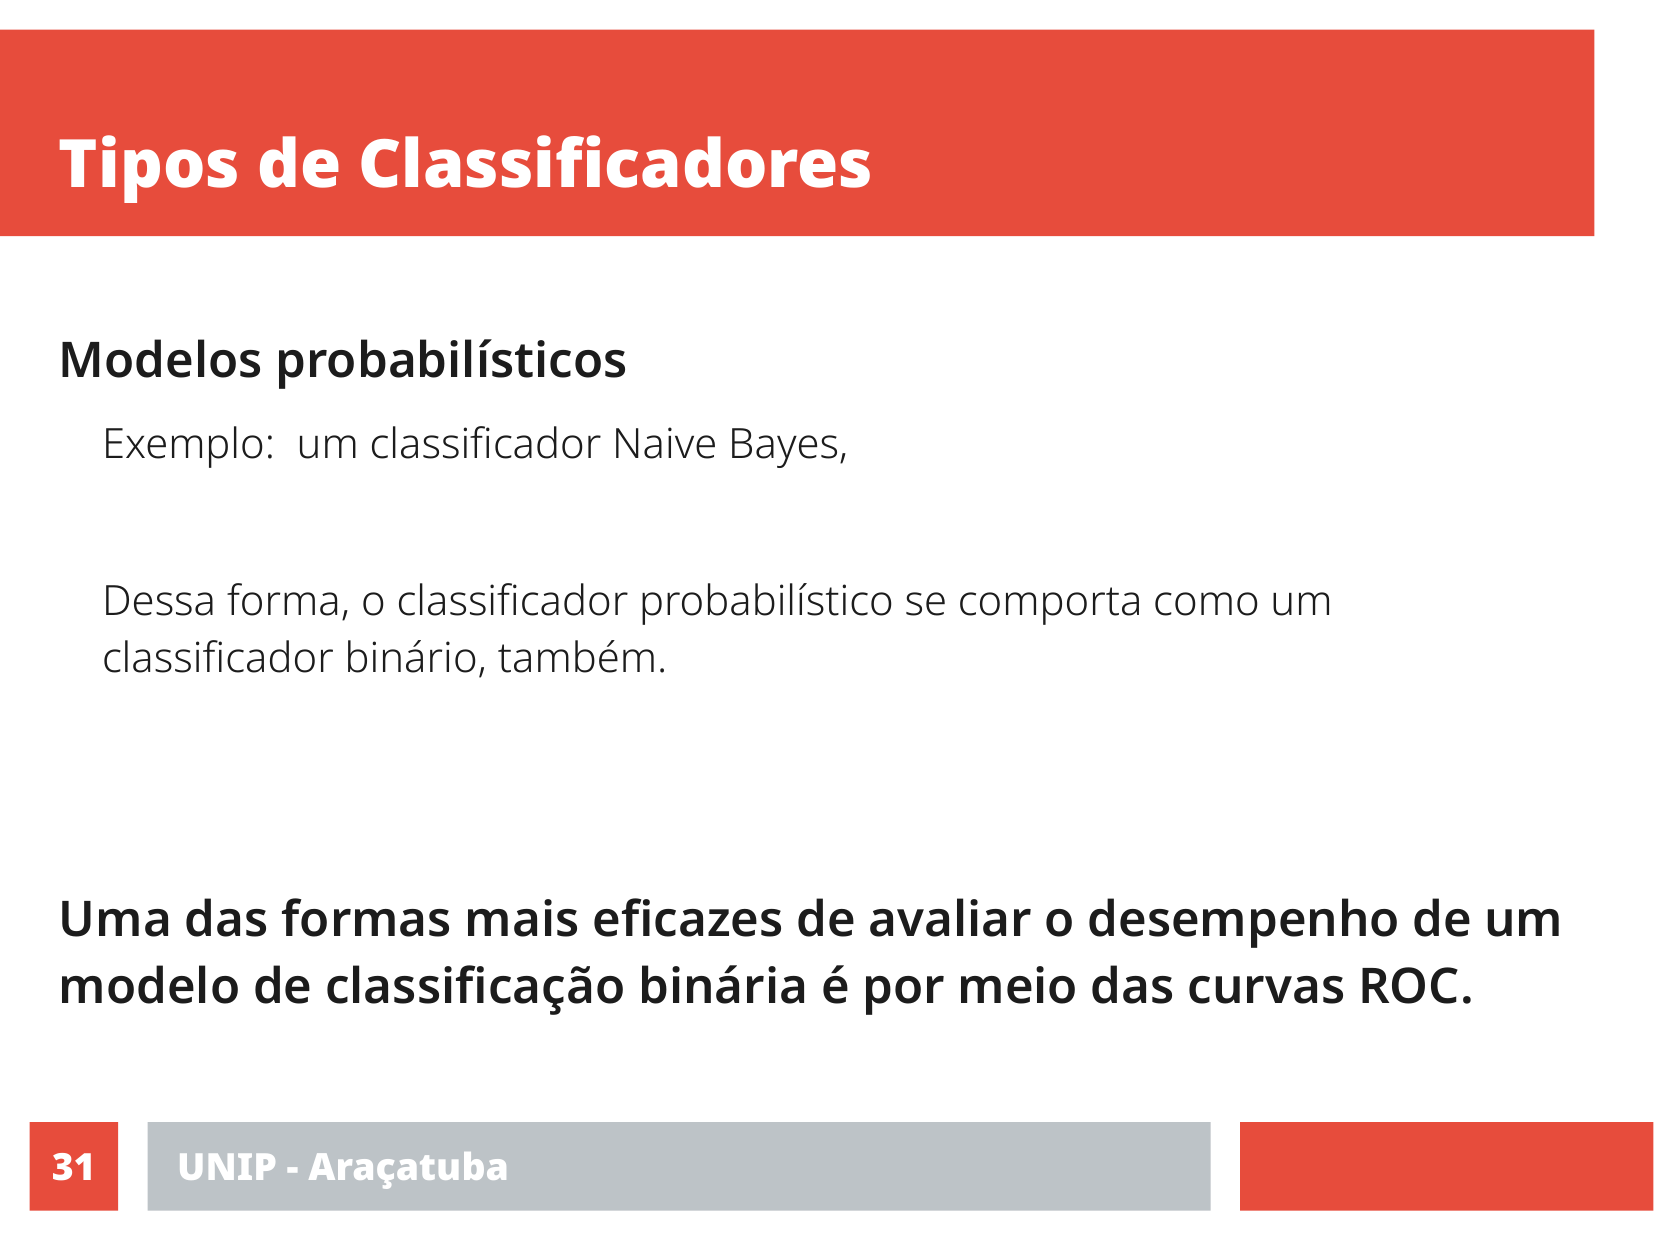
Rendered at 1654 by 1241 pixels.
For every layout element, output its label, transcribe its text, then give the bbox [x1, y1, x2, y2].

list Modelos probabilísticos Exemplo: um classificador Naive Bayes, Dessa forma, o classificador probabilístico se comporta como um classificador binário, também. Uma das formas mais eficazes de avaliar o desempenho de um modelo de classificação binária é por meio das curvas ROC. [59, 324, 1565, 1093]
title Tipos de Classificadores [59, 59, 1595, 207]
